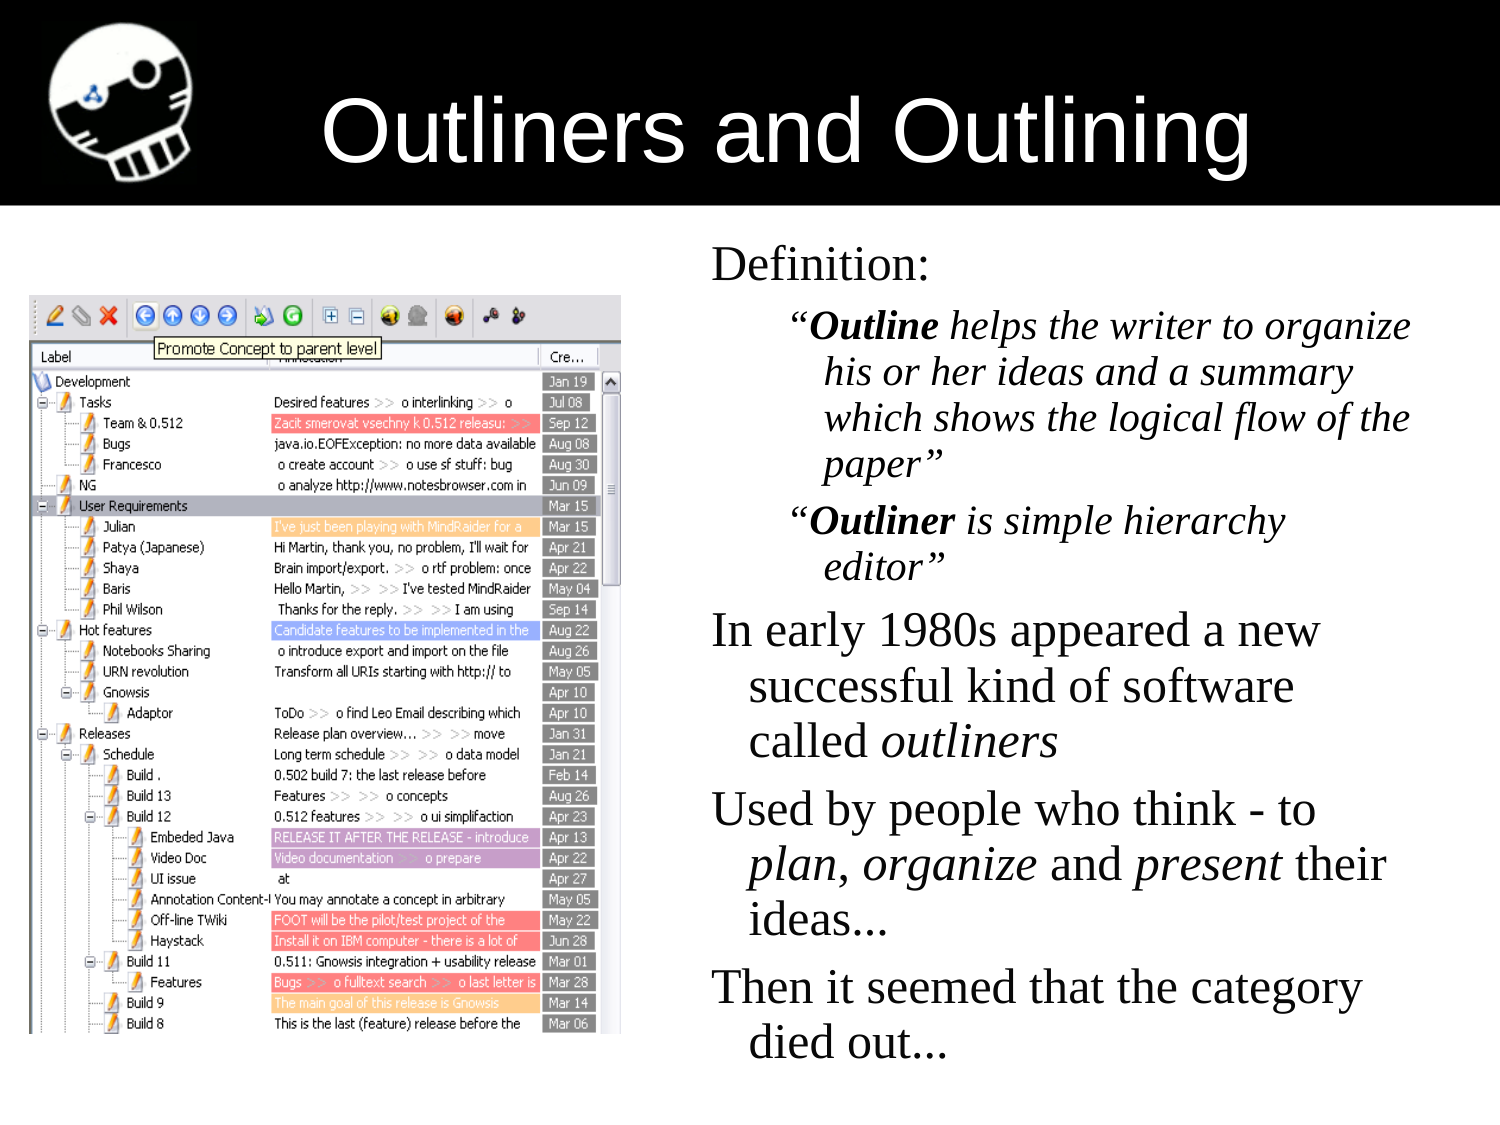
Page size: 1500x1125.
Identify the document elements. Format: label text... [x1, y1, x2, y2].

title Outliners and Outlining [150, 13, 1426, 249]
list Definition: “Outline helps the writer to organize his or her ideas and a summary which shows the logical flow of the paper” “Outliner is simple hierarchy editor” In early 1980s appeared a new successful kind of software called outliners Used by people who think - to plan, organize and present their ideas... Then it seemed that the category died out... [561, 236, 1418, 1125]
picture [0, 0, 1500, 1125]
